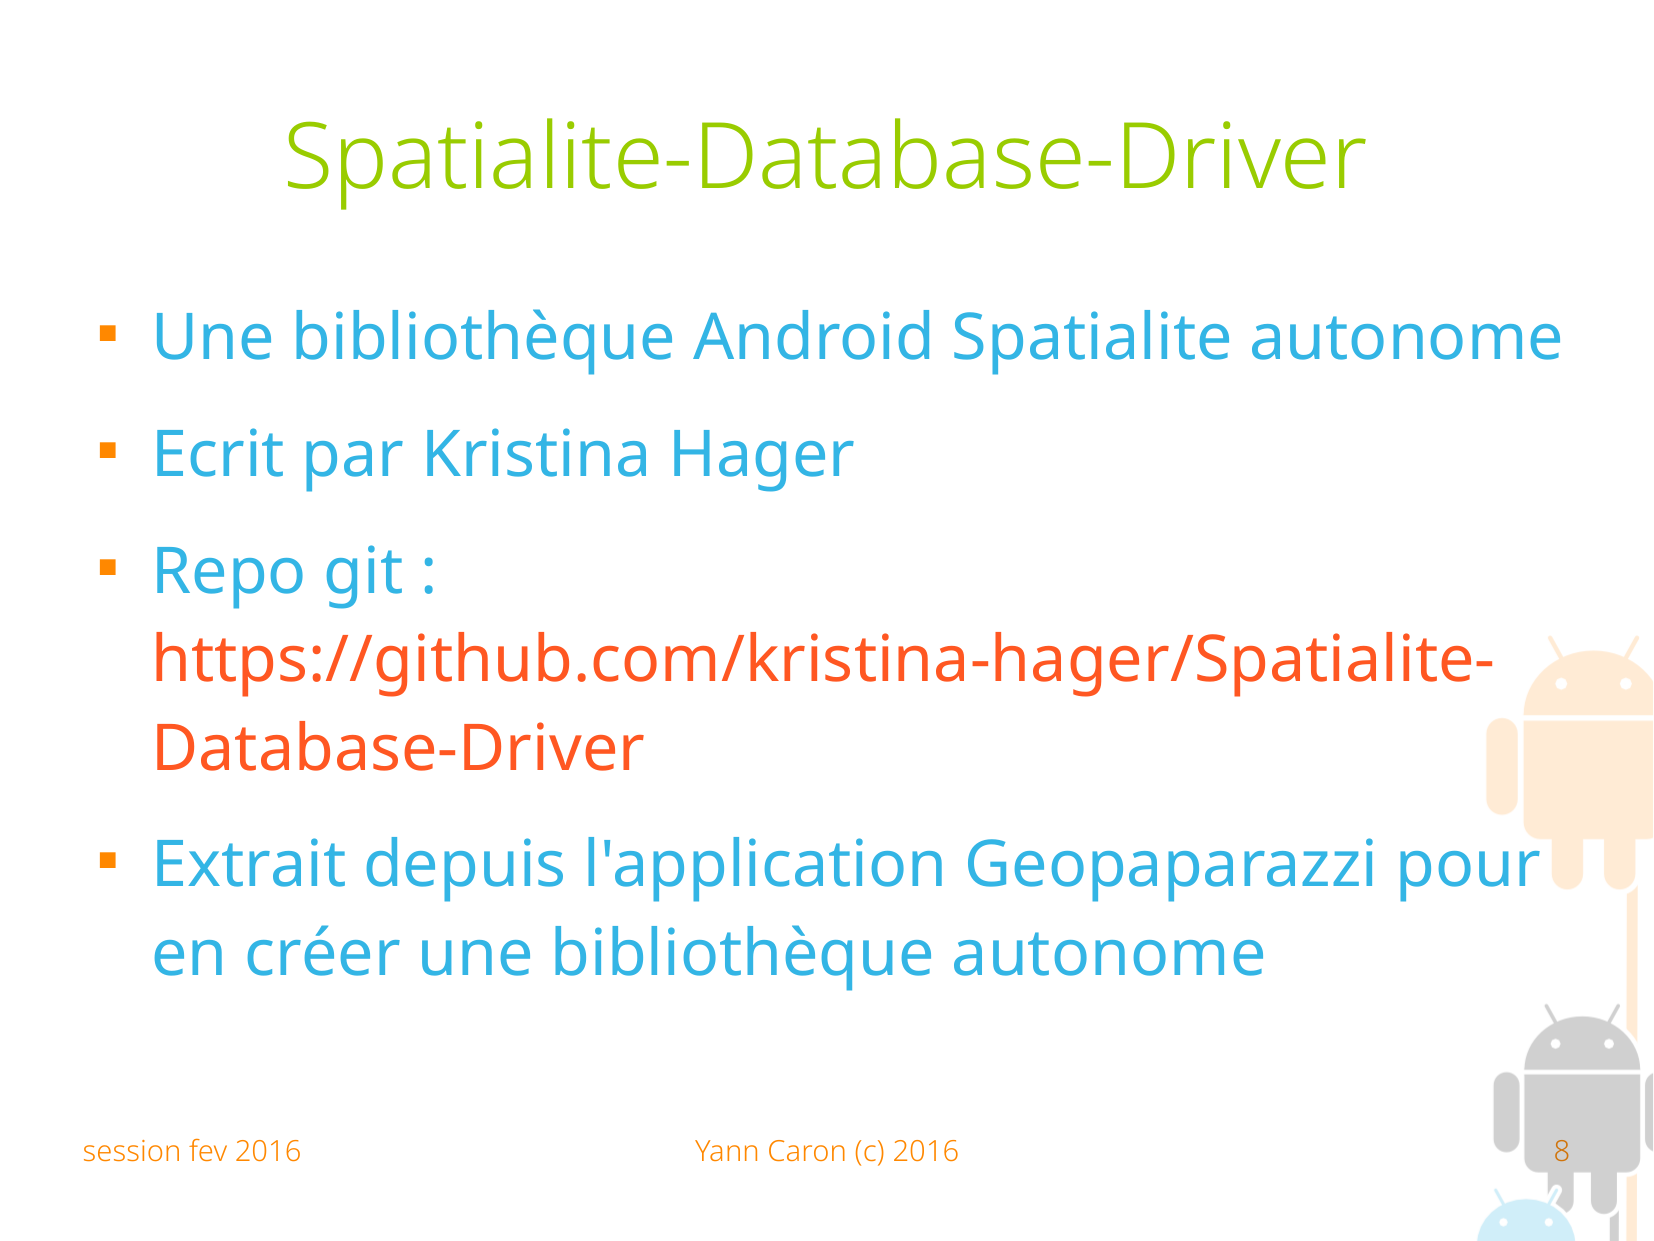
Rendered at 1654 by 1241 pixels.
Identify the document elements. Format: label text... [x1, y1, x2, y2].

list Une bibliothèque Android Spatialite autonome Ecrit par Kristina Hager Repo git : https://github.com/kristina-hager/Spatialite-Database-Driver Extrait depuis l'application Geopaparazzi pour en créer une bibliothèque autonome [82, 290, 1571, 1010]
title Spatialite-Database-Driver [82, 49, 1571, 257]
picture [240, 423, 1654, 1241]
